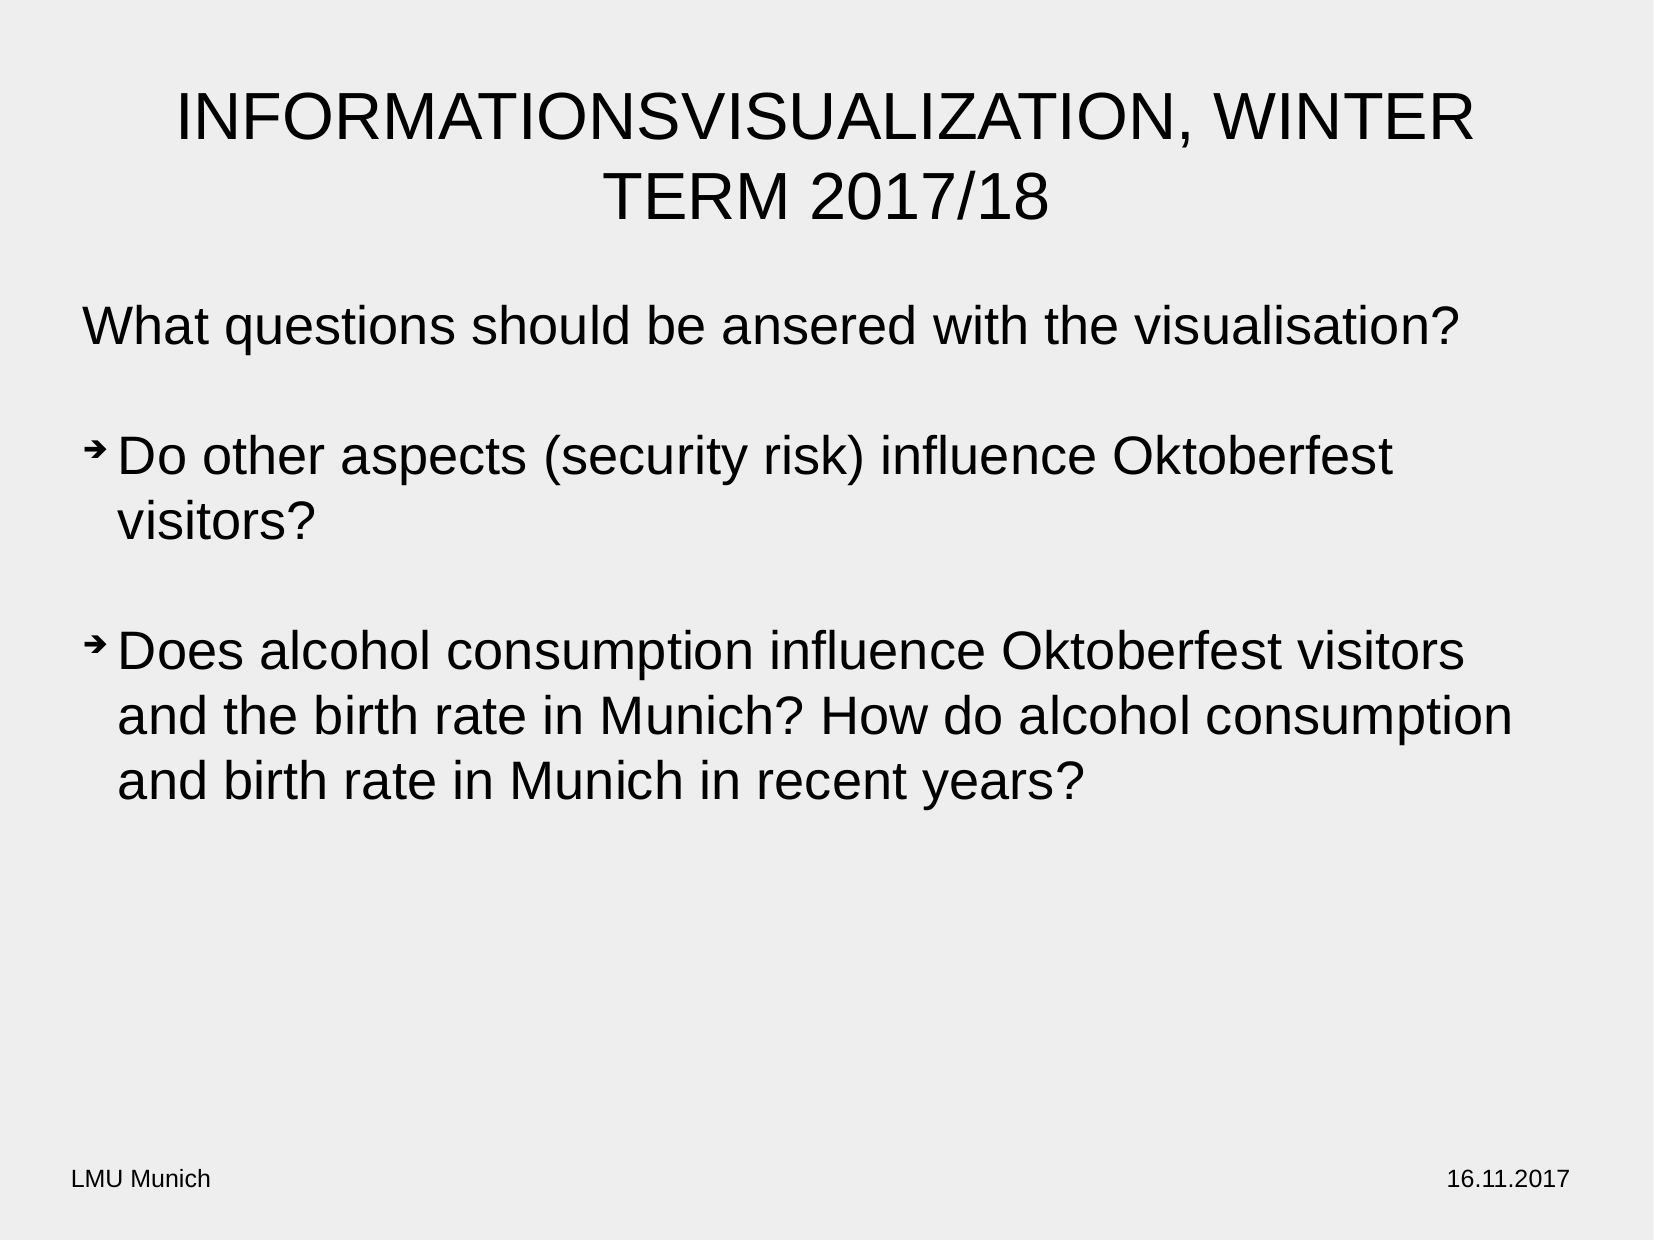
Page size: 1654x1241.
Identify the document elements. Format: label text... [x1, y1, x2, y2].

text_box 16.11.2017 [1405, 1163, 1571, 1192]
text_box INFORMATIONSVISUALIZATION, WINTER TERM 2017/18 [82, 49, 1571, 257]
text_box What questions should be ansered with the visualisation? Do other aspects (security risk) influence Oktoberfest visitors? Does alcohol consumption influence Oktoberfest visitors and the birth rate in Munich? How do alcohol consumption and birth rate in Munich in recent years? [82, 290, 1571, 1010]
text_box LMU Munich [70, 1163, 237, 1192]
